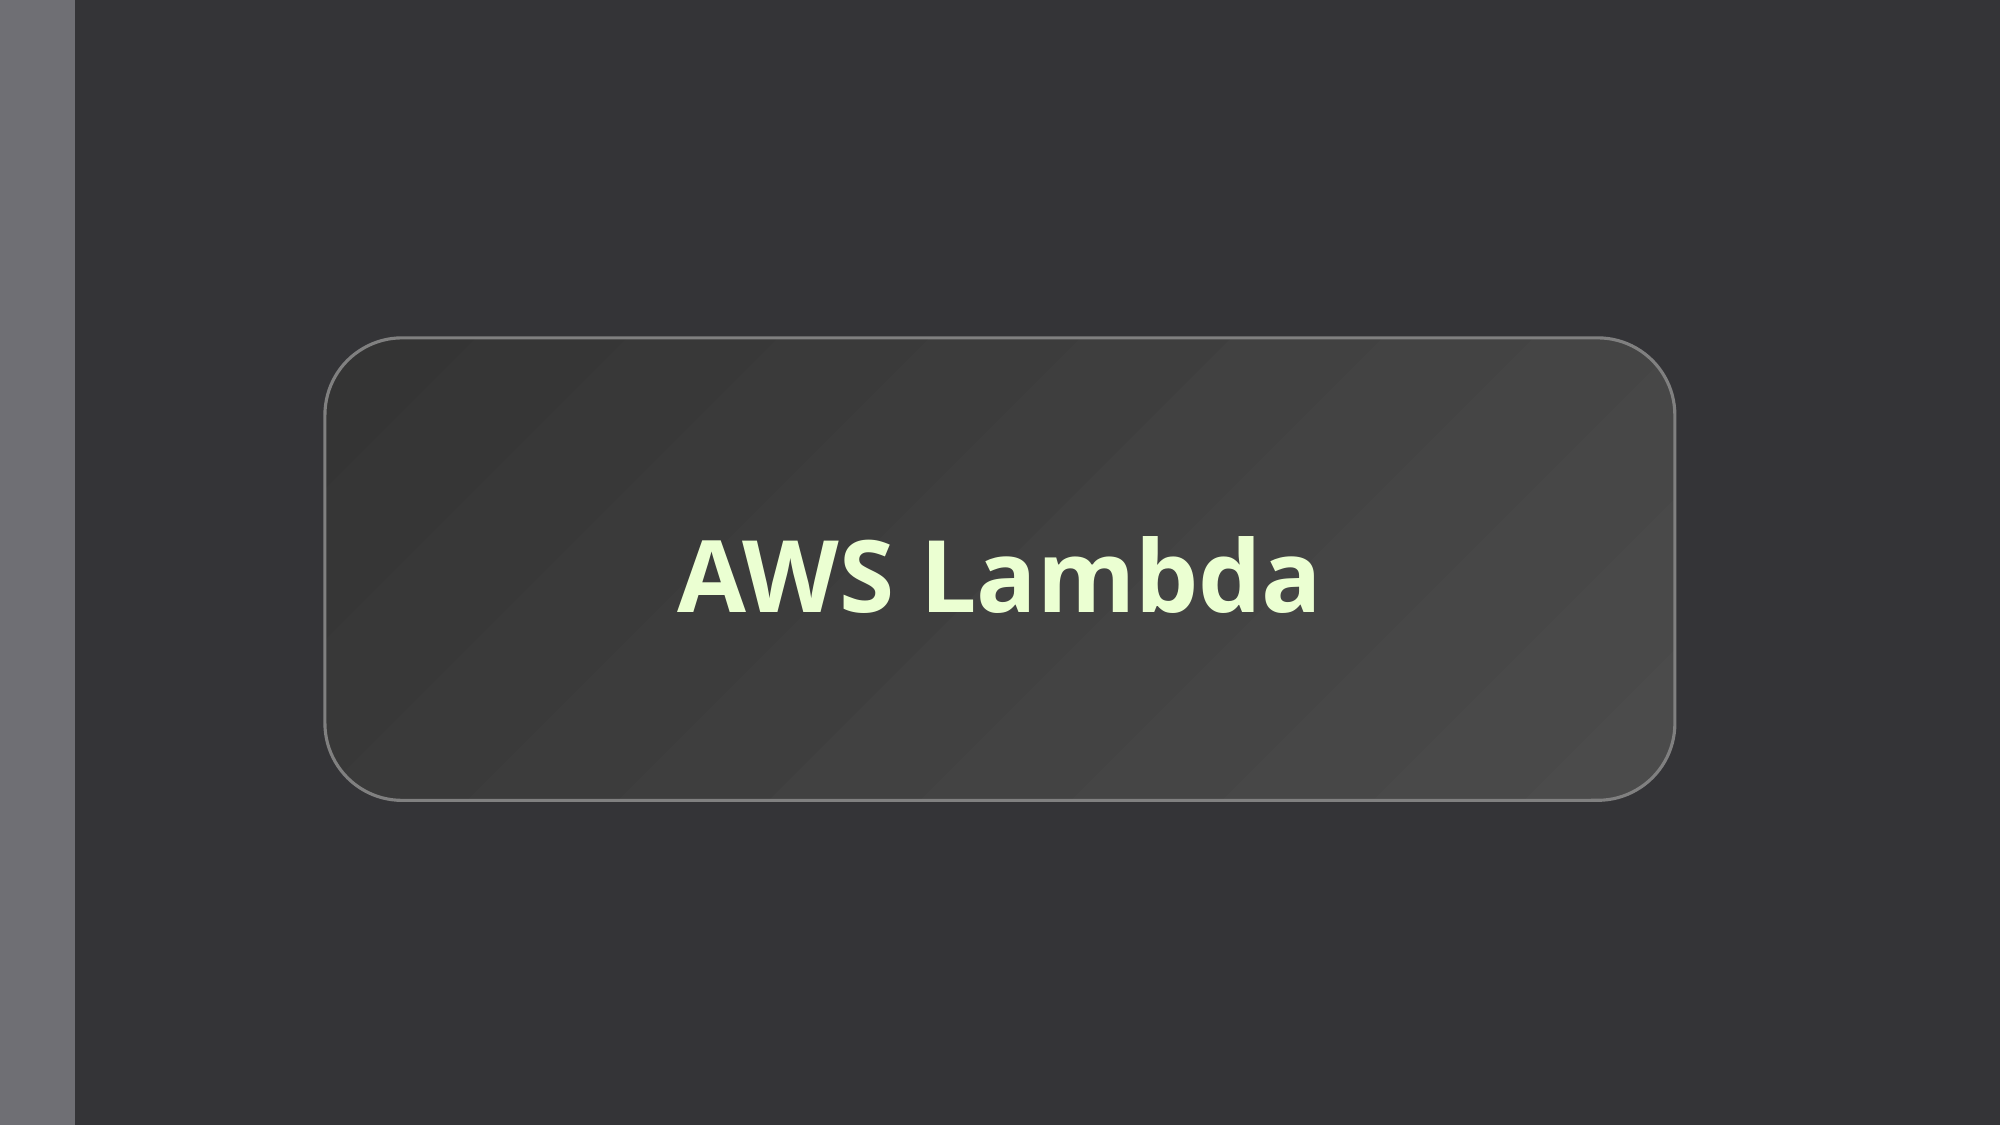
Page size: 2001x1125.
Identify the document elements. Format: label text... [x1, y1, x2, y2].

text_box AWS Lambda [324, 337, 1675, 801]
